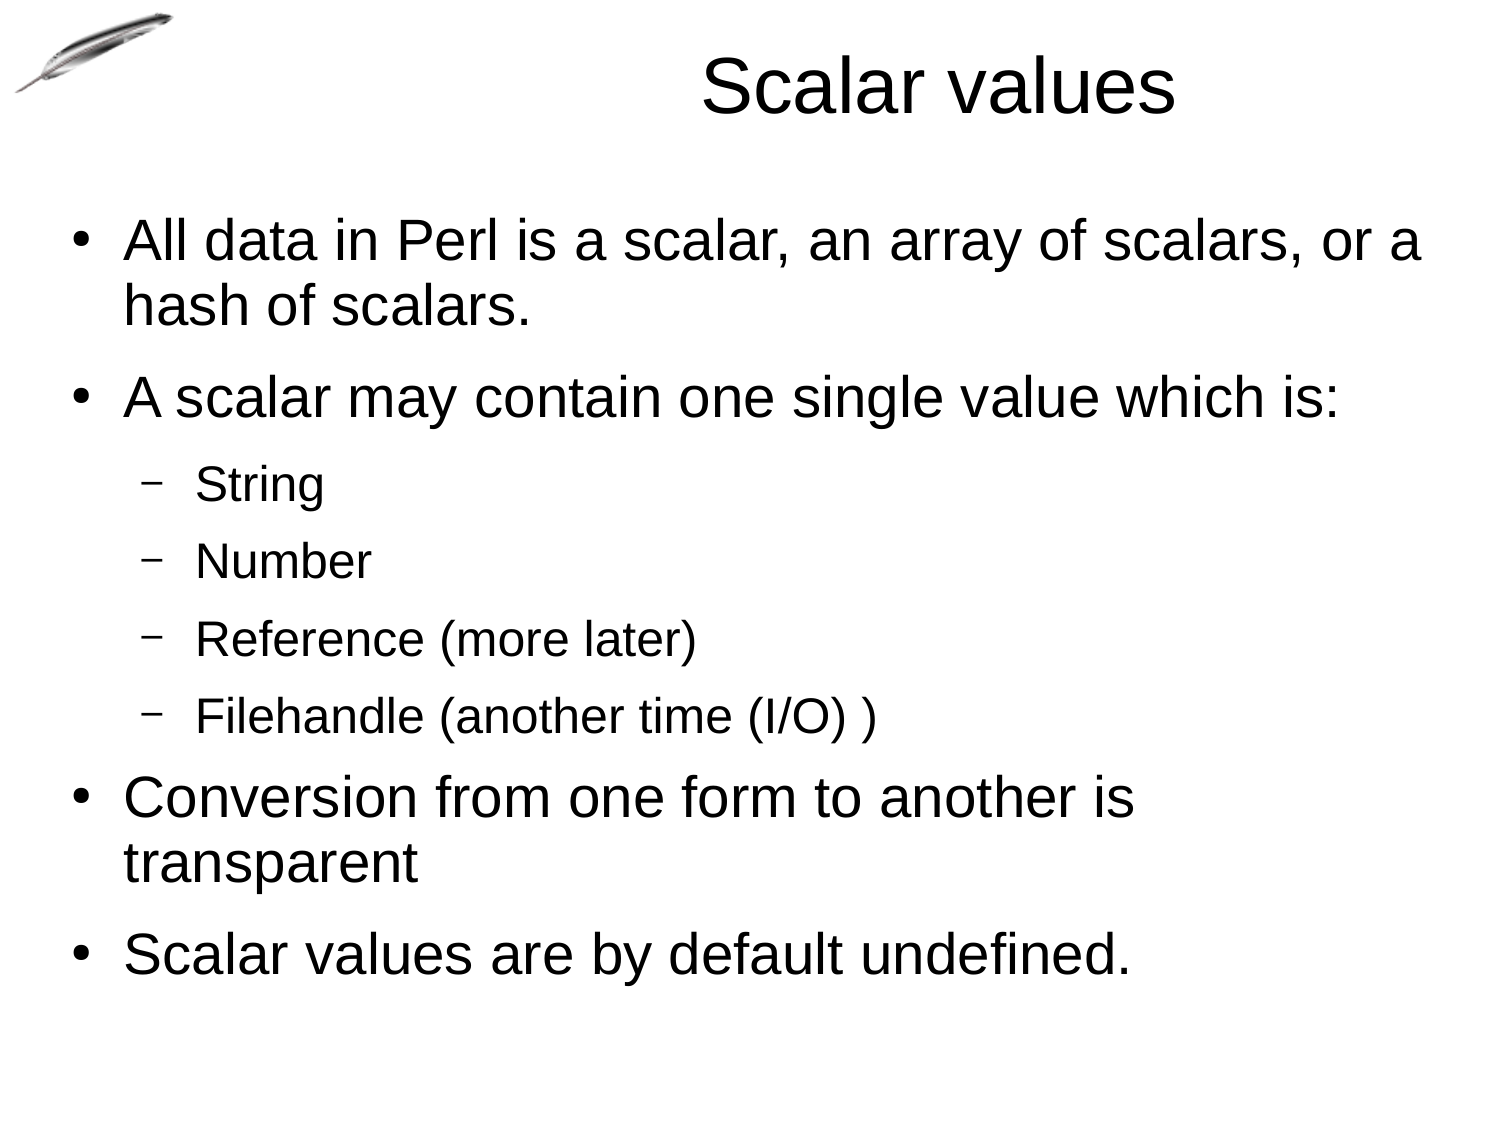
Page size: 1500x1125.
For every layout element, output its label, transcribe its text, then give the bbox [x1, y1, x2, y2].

picture [11, 11, 179, 95]
list All data in Perl is a scalar, an array of scalars, or a hash of scalars. A scalar may contain one single value which is: String Number Reference (more later) Filehandle (another time (I/O) ) Conversion from one form to another is transparent Scalar values are by default undefined. [53, 207, 1447, 1084]
title Scalar values [419, 0, 1459, 176]
